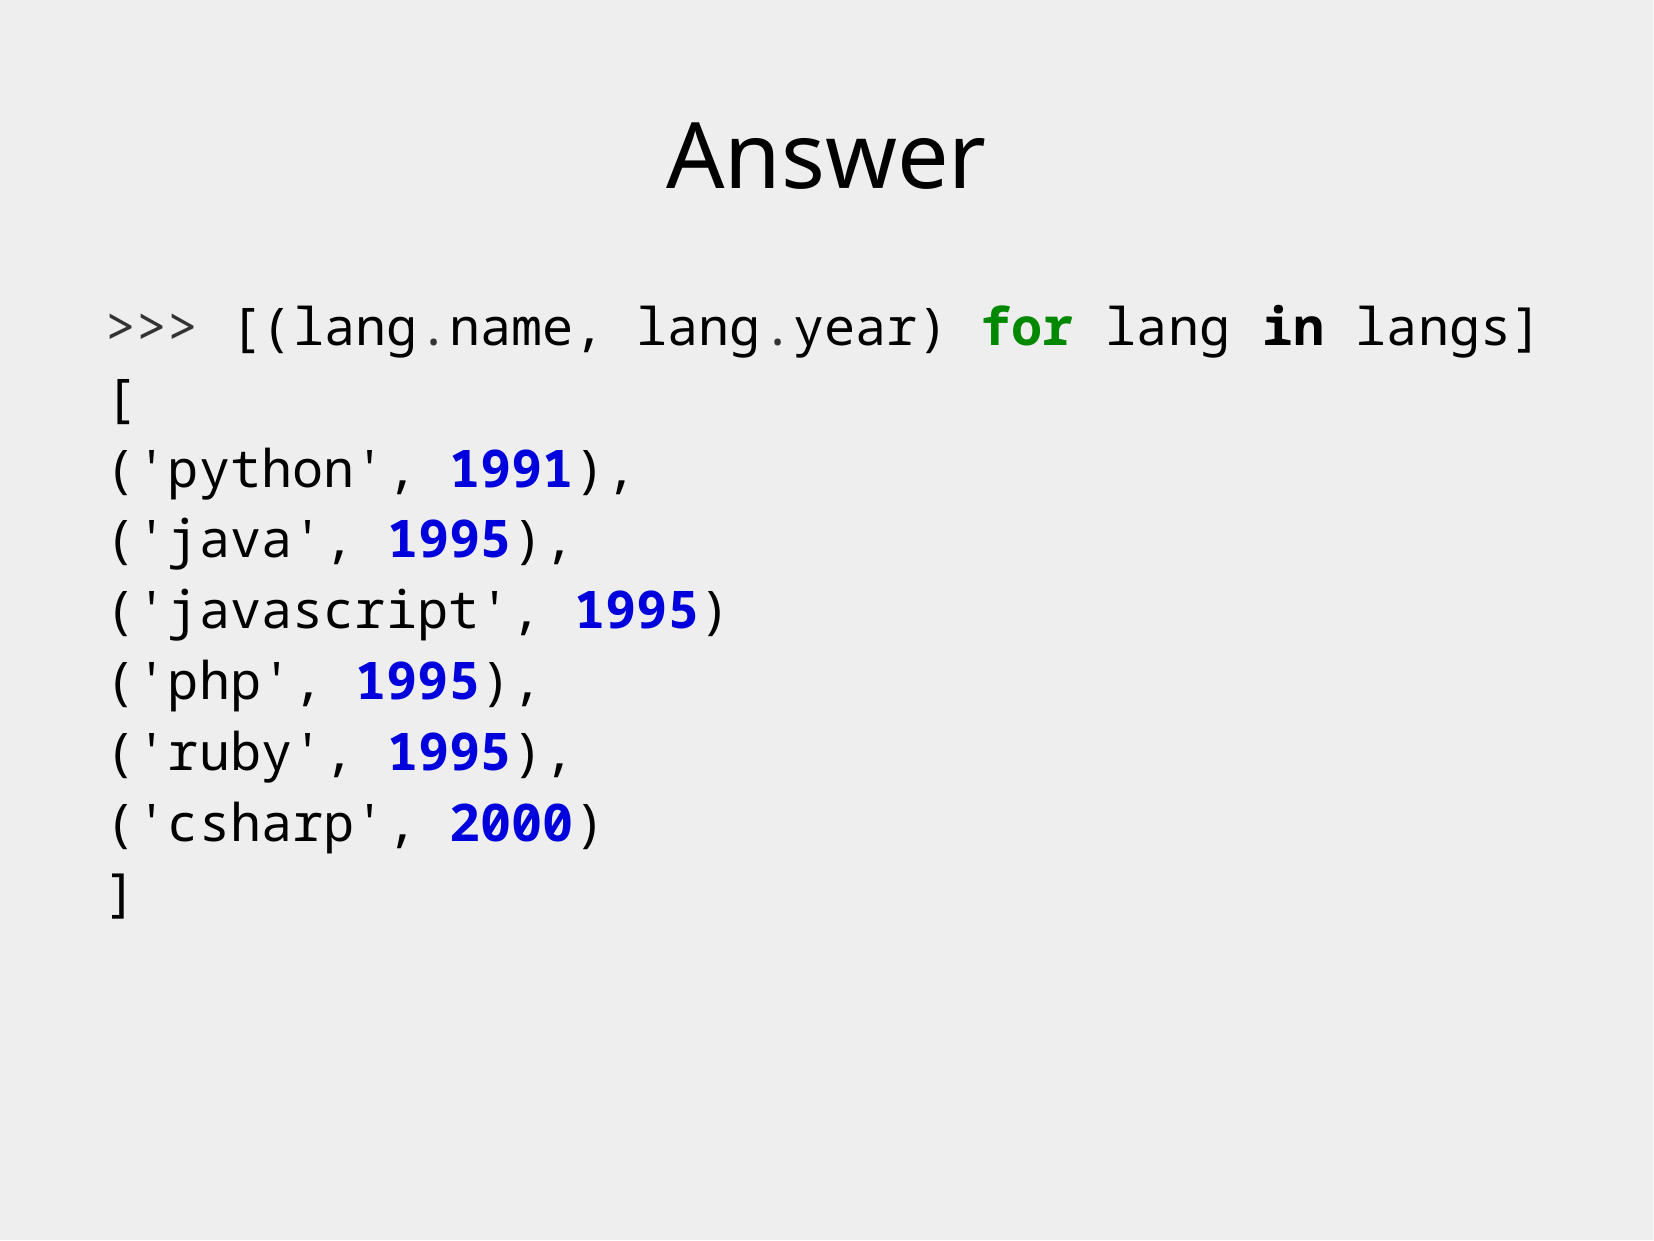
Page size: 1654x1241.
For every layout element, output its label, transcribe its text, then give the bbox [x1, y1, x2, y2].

list >>> [(lang.name, lang.year) for lang in langs] [ ('python', 1991), ('java', 1995), ('javascript', 1995) ('php', 1995), ('ruby', 1995), ('csharp', 2000) ] [82, 290, 1571, 1010]
title Answer [82, 49, 1571, 257]
